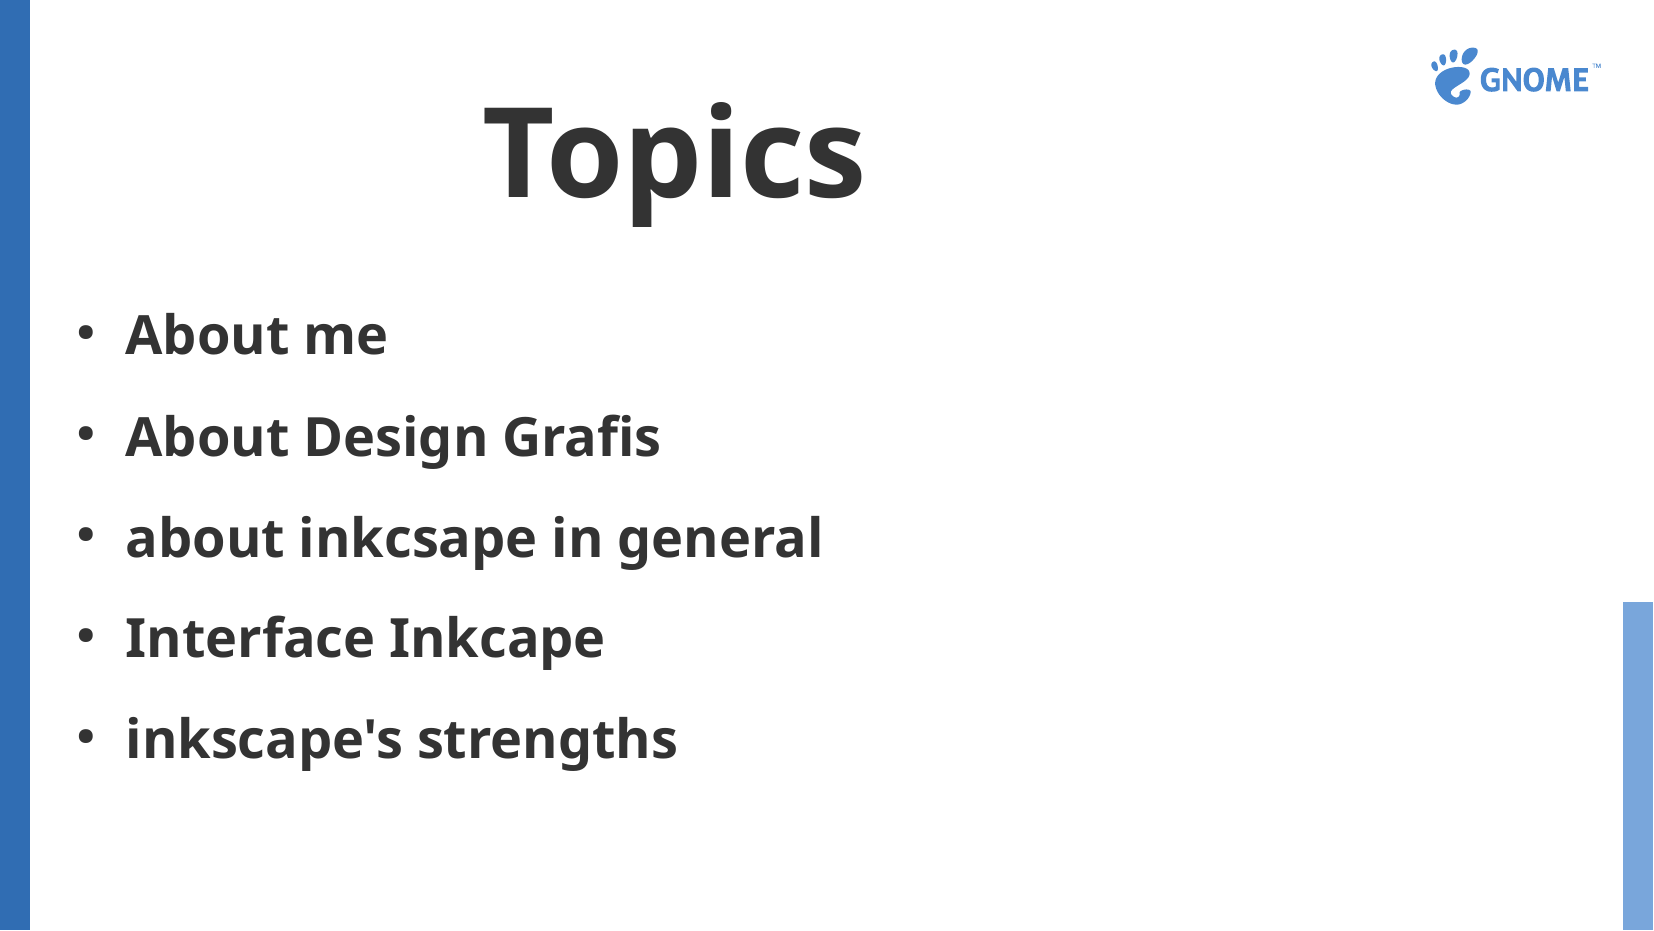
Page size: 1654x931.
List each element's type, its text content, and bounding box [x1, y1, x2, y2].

list About me About Design Grafis about inkcsape in general Interface Inkcape inkscape's strengths [60, 297, 1276, 781]
title Topics [90, 64, 1261, 233]
